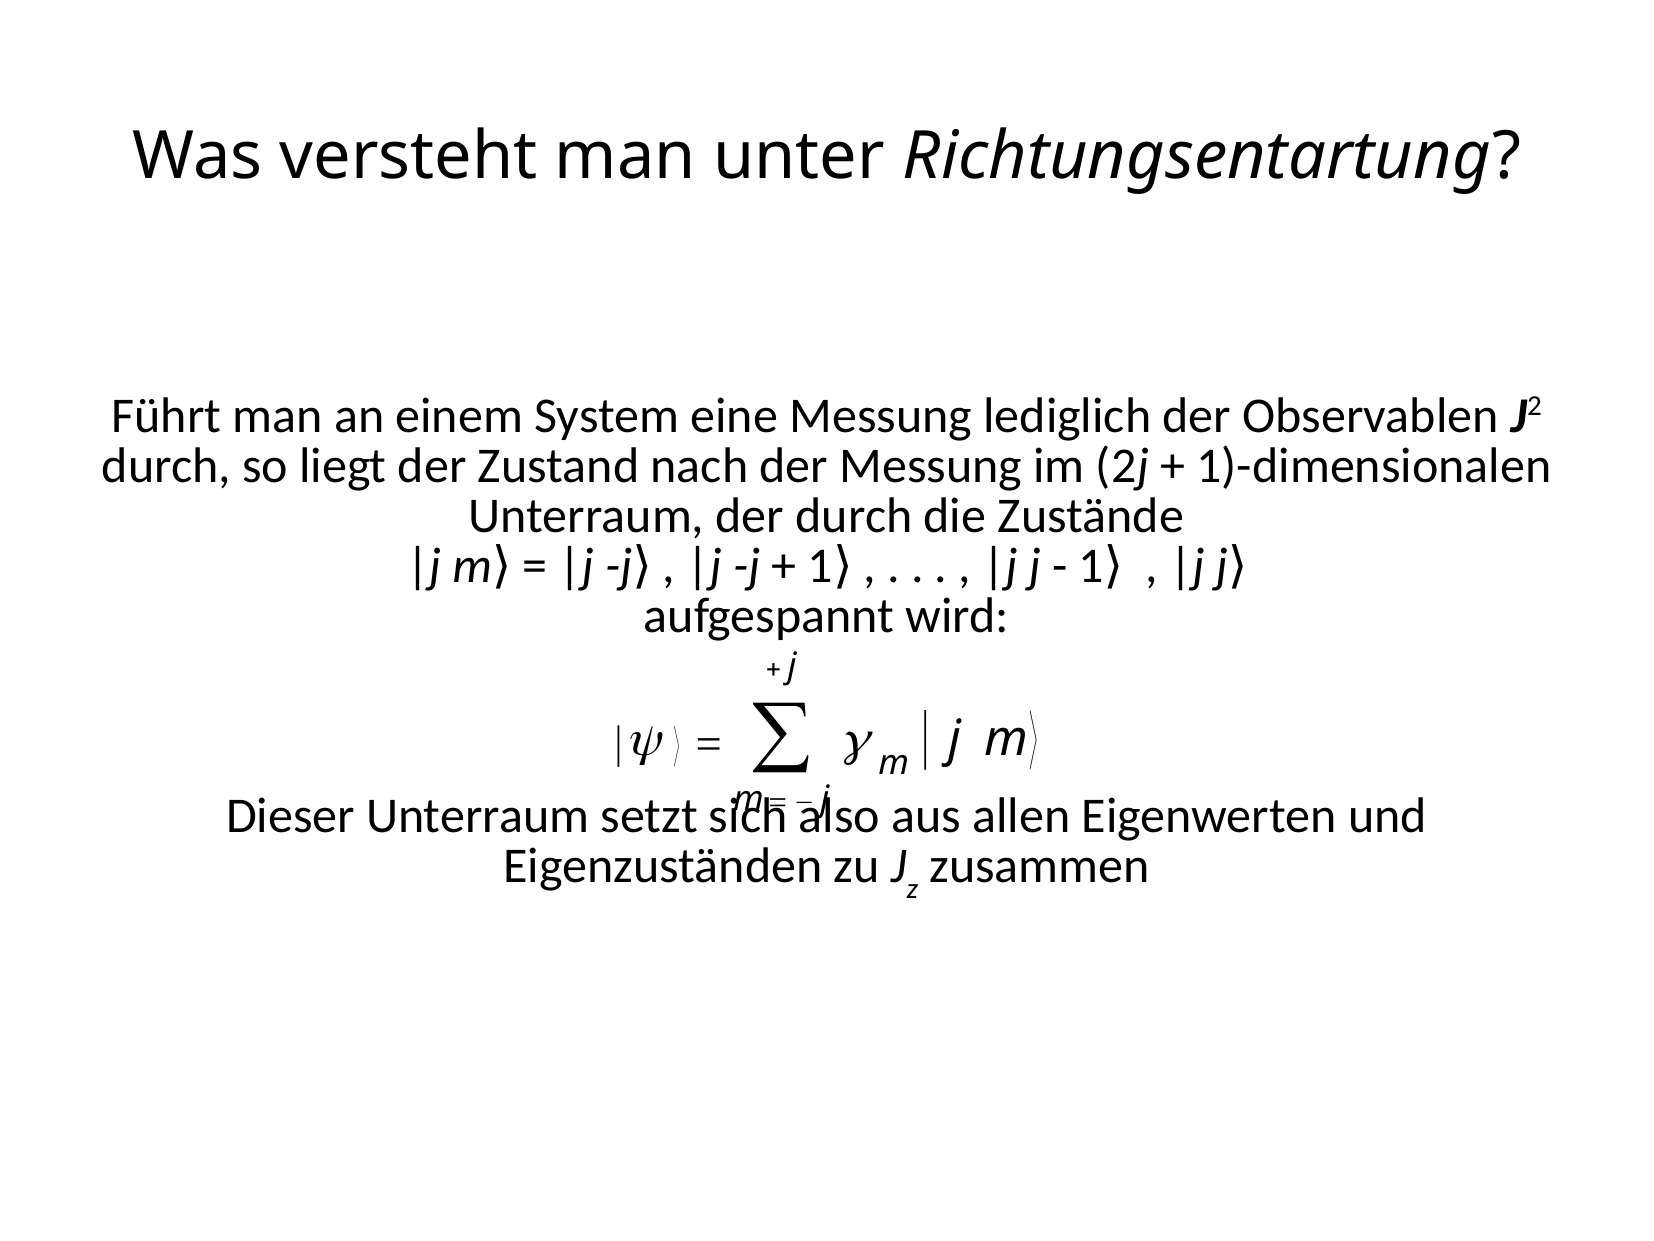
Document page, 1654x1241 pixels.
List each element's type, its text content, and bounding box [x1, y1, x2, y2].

title Was versteht man unter Richtungsentartung? [82, 49, 1571, 257]
subtitle Führt man an einem System eine Messung lediglich der Observablen J2 durch, so liegt der Zustand nach der Messung im (2j + 1)-dimensionalen Unterraum, der durch die Zustände |j m⟩ = |j -j⟩ , |j -j + 1⟩ , . . . , |j j - 1⟩ , |j j⟩ aufgespannt wird: Dieser Unterraum setzt sich also aus allen Eigenwerten und Eigenzuständen zu Jz zusammen [82, 290, 1571, 1010]
chart [604, 644, 1049, 820]
